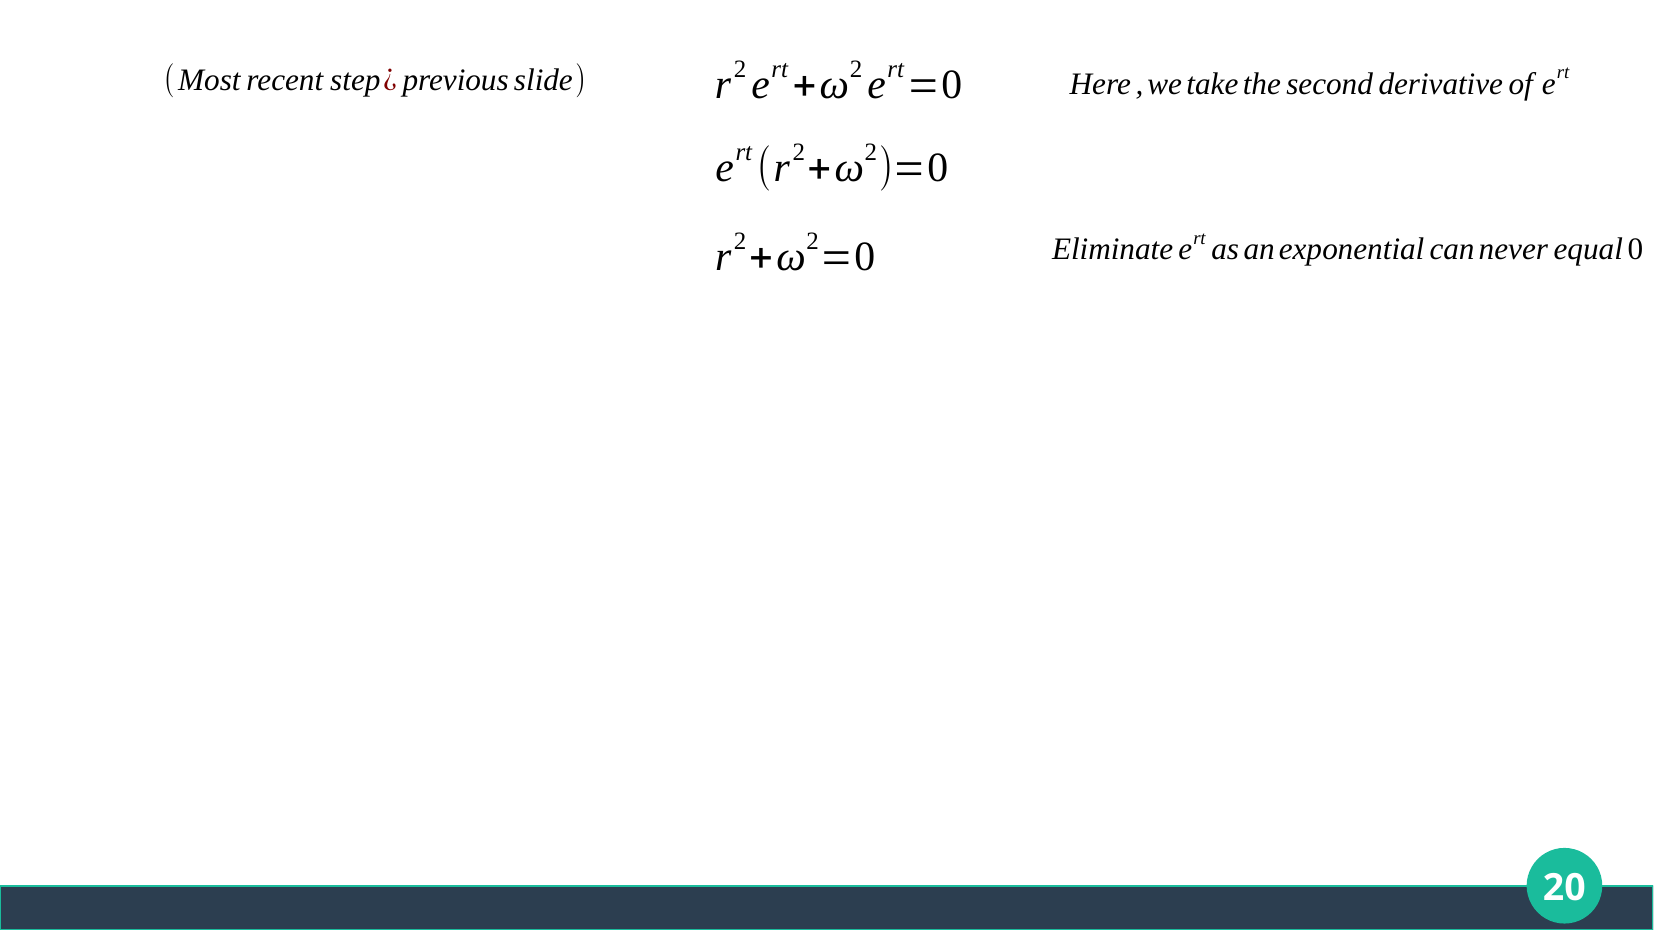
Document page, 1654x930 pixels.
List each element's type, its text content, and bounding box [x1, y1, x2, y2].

title How are they used in Physics? [58, 36, 1594, 156]
chart [164, 61, 586, 100]
chart [714, 138, 949, 194]
chart [714, 55, 963, 108]
chart [1050, 227, 1644, 267]
chart [1067, 61, 1571, 102]
chart [714, 226, 876, 279]
